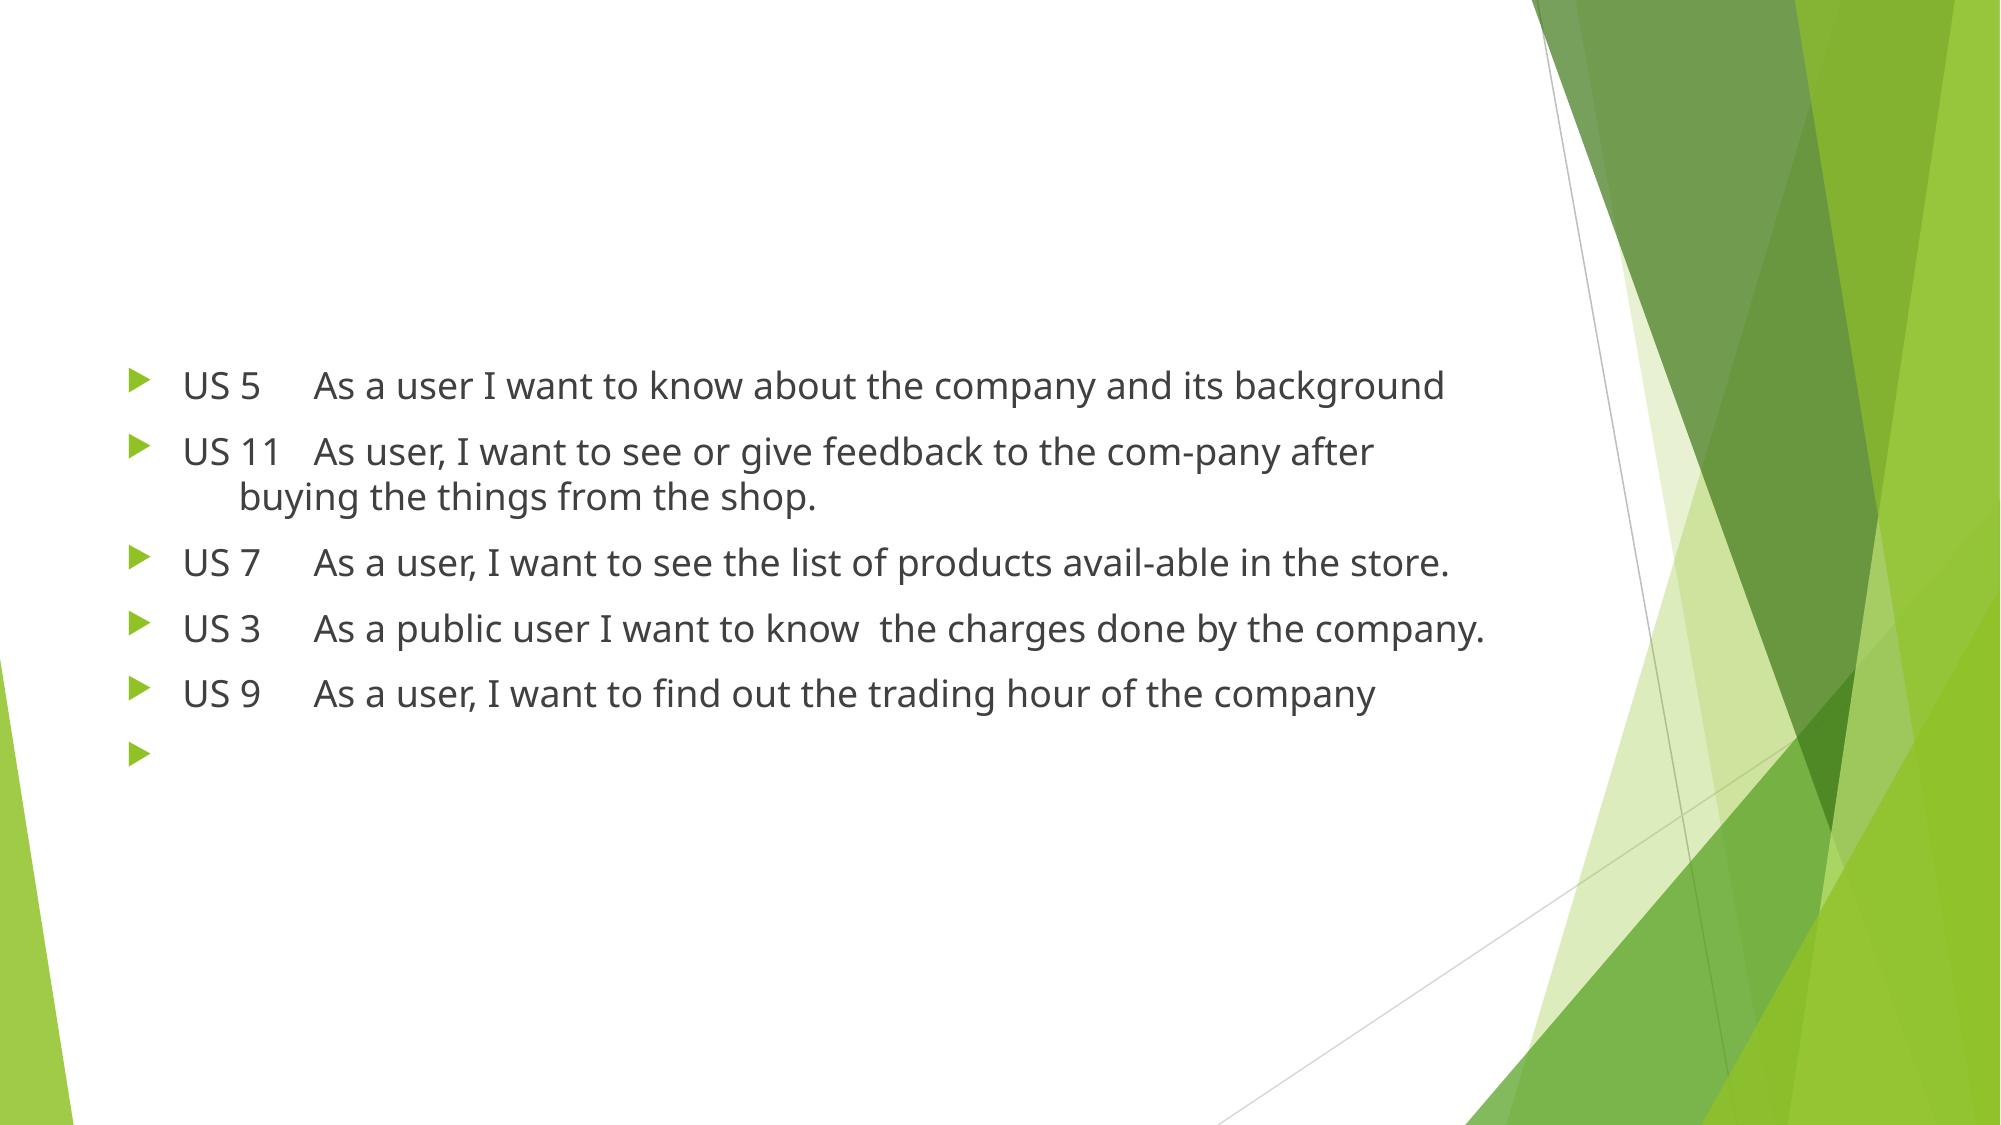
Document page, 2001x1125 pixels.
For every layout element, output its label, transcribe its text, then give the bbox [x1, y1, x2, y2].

list US 5 As a user I want to know about the company and its background US 11 As user, I want to see or give feedback to the com-pany after buying the things from the shop. US 7 As a user, I want to see the list of products avail-able in the store. US 3 As a public user I want to know the charges done by the company. US 9 As a user, I want to find out the trading hour of the company [111, 354, 1522, 992]
